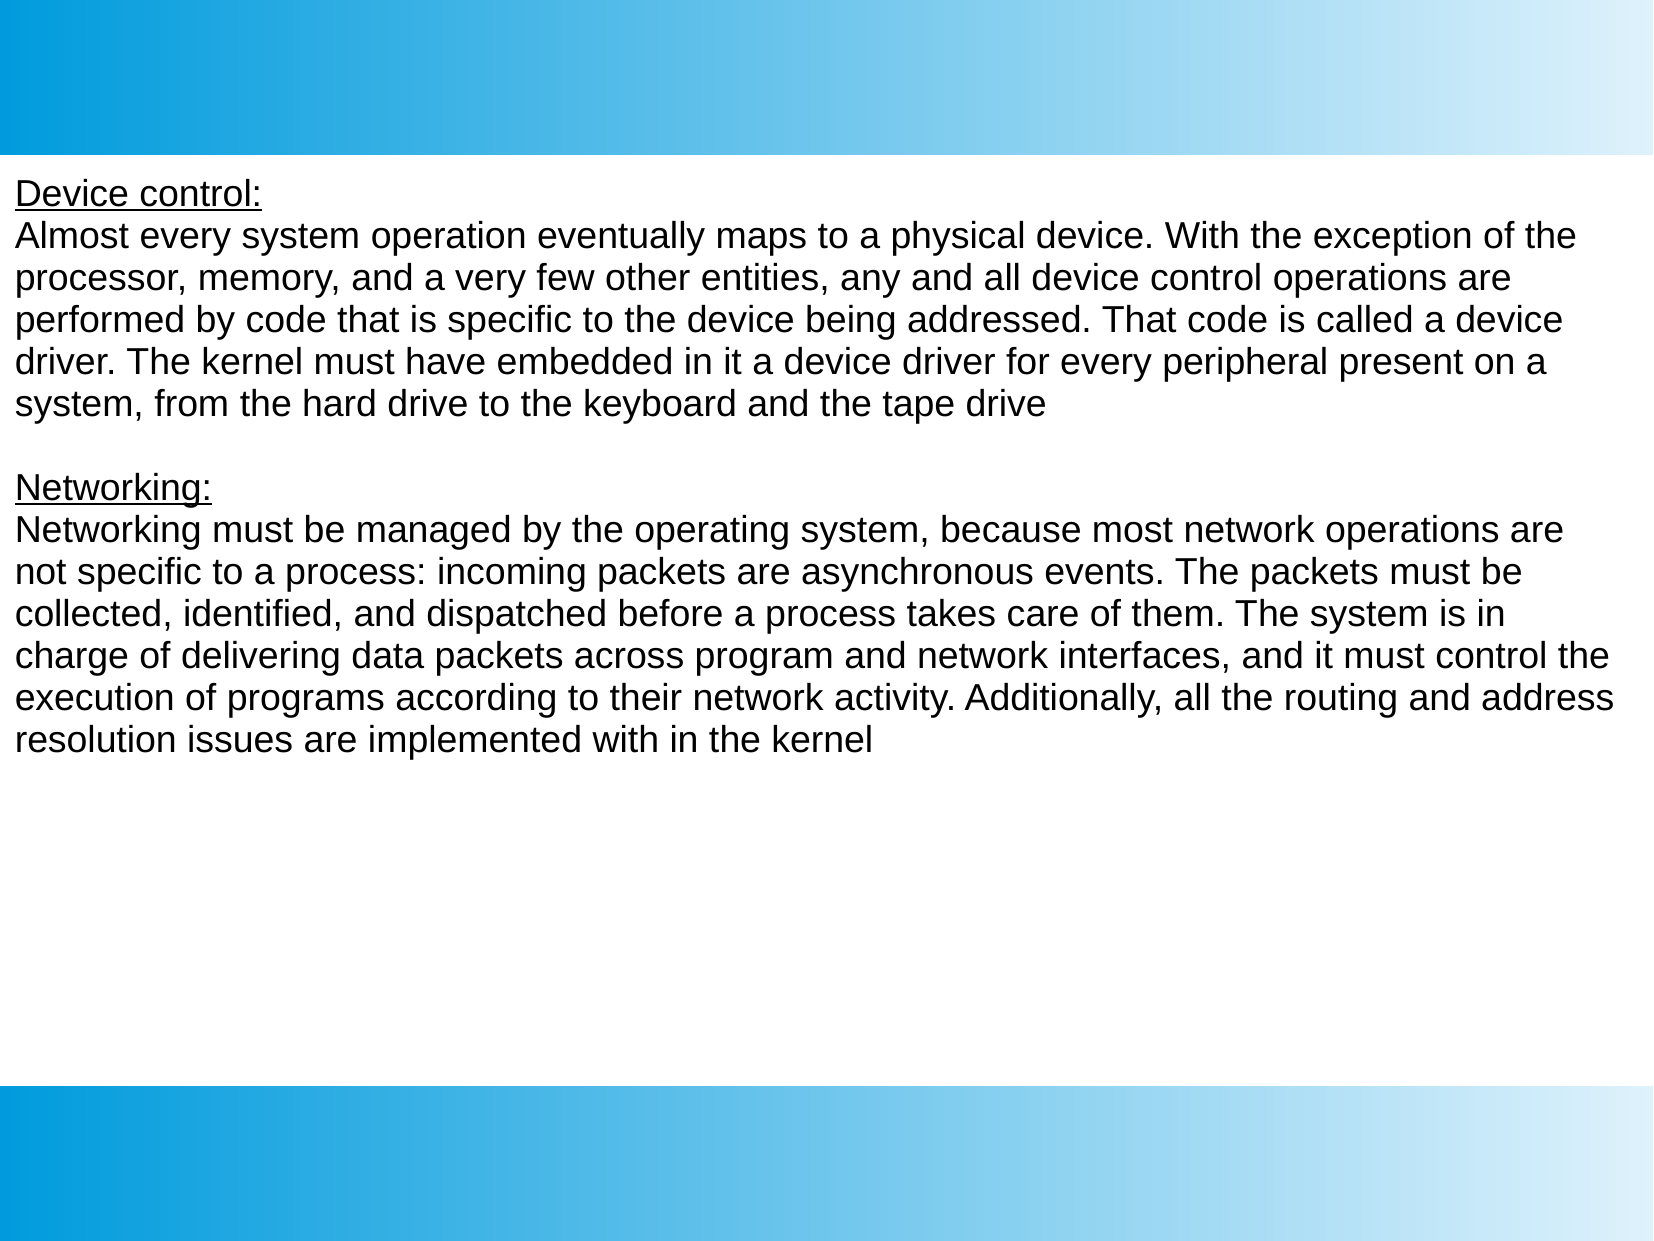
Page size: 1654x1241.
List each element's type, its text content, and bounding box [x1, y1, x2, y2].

text_box Device control: Almost every system operation eventually maps to a physical device. With the exception of the processor, memory, and a very few other entities, any and all device control operations are performed by code that is specific to the device being addressed. That code is called a device driver. The kernel must have embedded in it a device driver for every peripheral present on a system, from the hard drive to the keyboard and the tape drive Networking: Networking must be managed by the operating system, because most network operations are not specific to a process: incoming packets are asynchronous events. The packets must be collected, identified, and dispatched before a process takes care of them. The system is in charge of delivering data packets across program and network interfaces, and it must control the execution of programs according to their network activity. Additionally, all the routing and address resolution issues are implemented with in the kernel [0, 165, 1630, 769]
